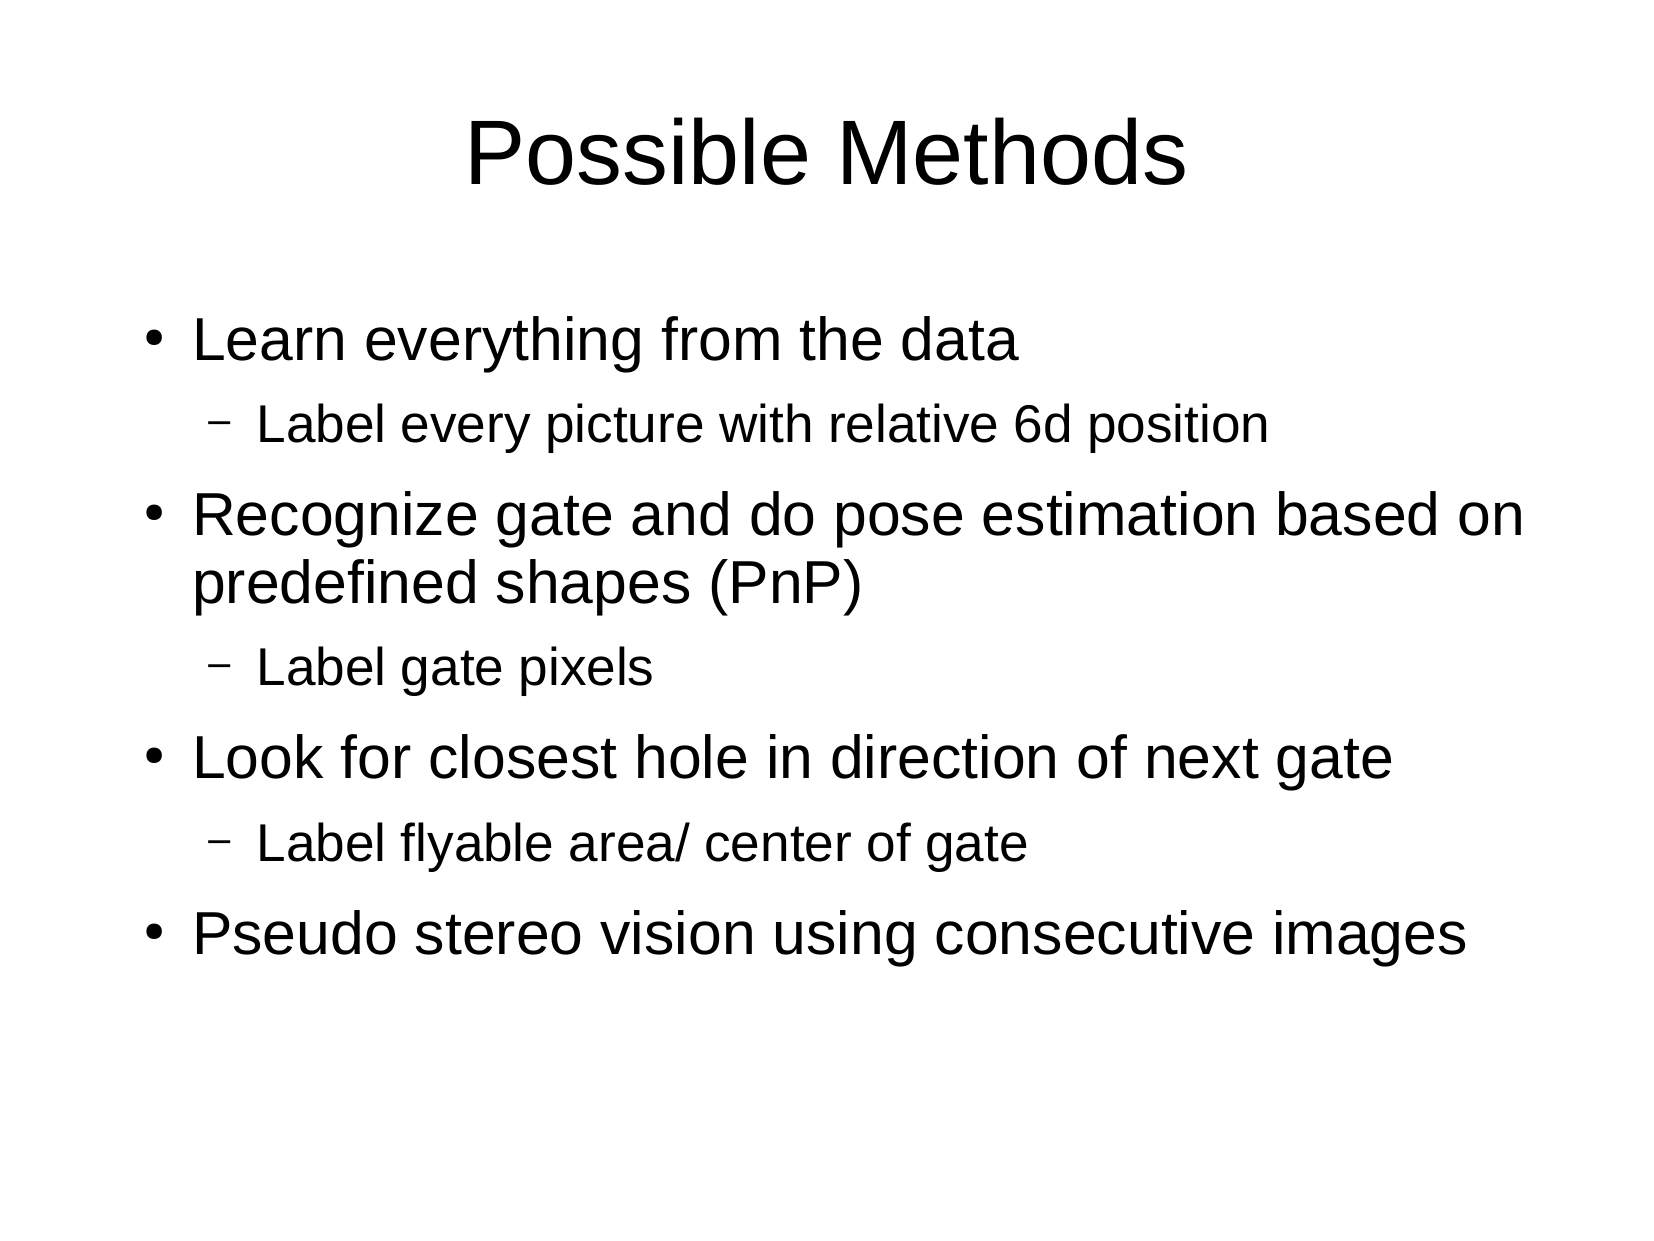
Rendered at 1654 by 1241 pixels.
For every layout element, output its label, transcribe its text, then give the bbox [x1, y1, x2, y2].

title Possible Methods [82, 49, 1571, 257]
list Learn everything from the data Label every picture with relative 6d position Recognize gate and do pose estimation based on predefined shapes (PnP) Label gate pixels Look for closest hole in direction of next gate Label flyable area/ center of gate Pseudo stereo vision using consecutive images [127, 305, 1531, 976]
